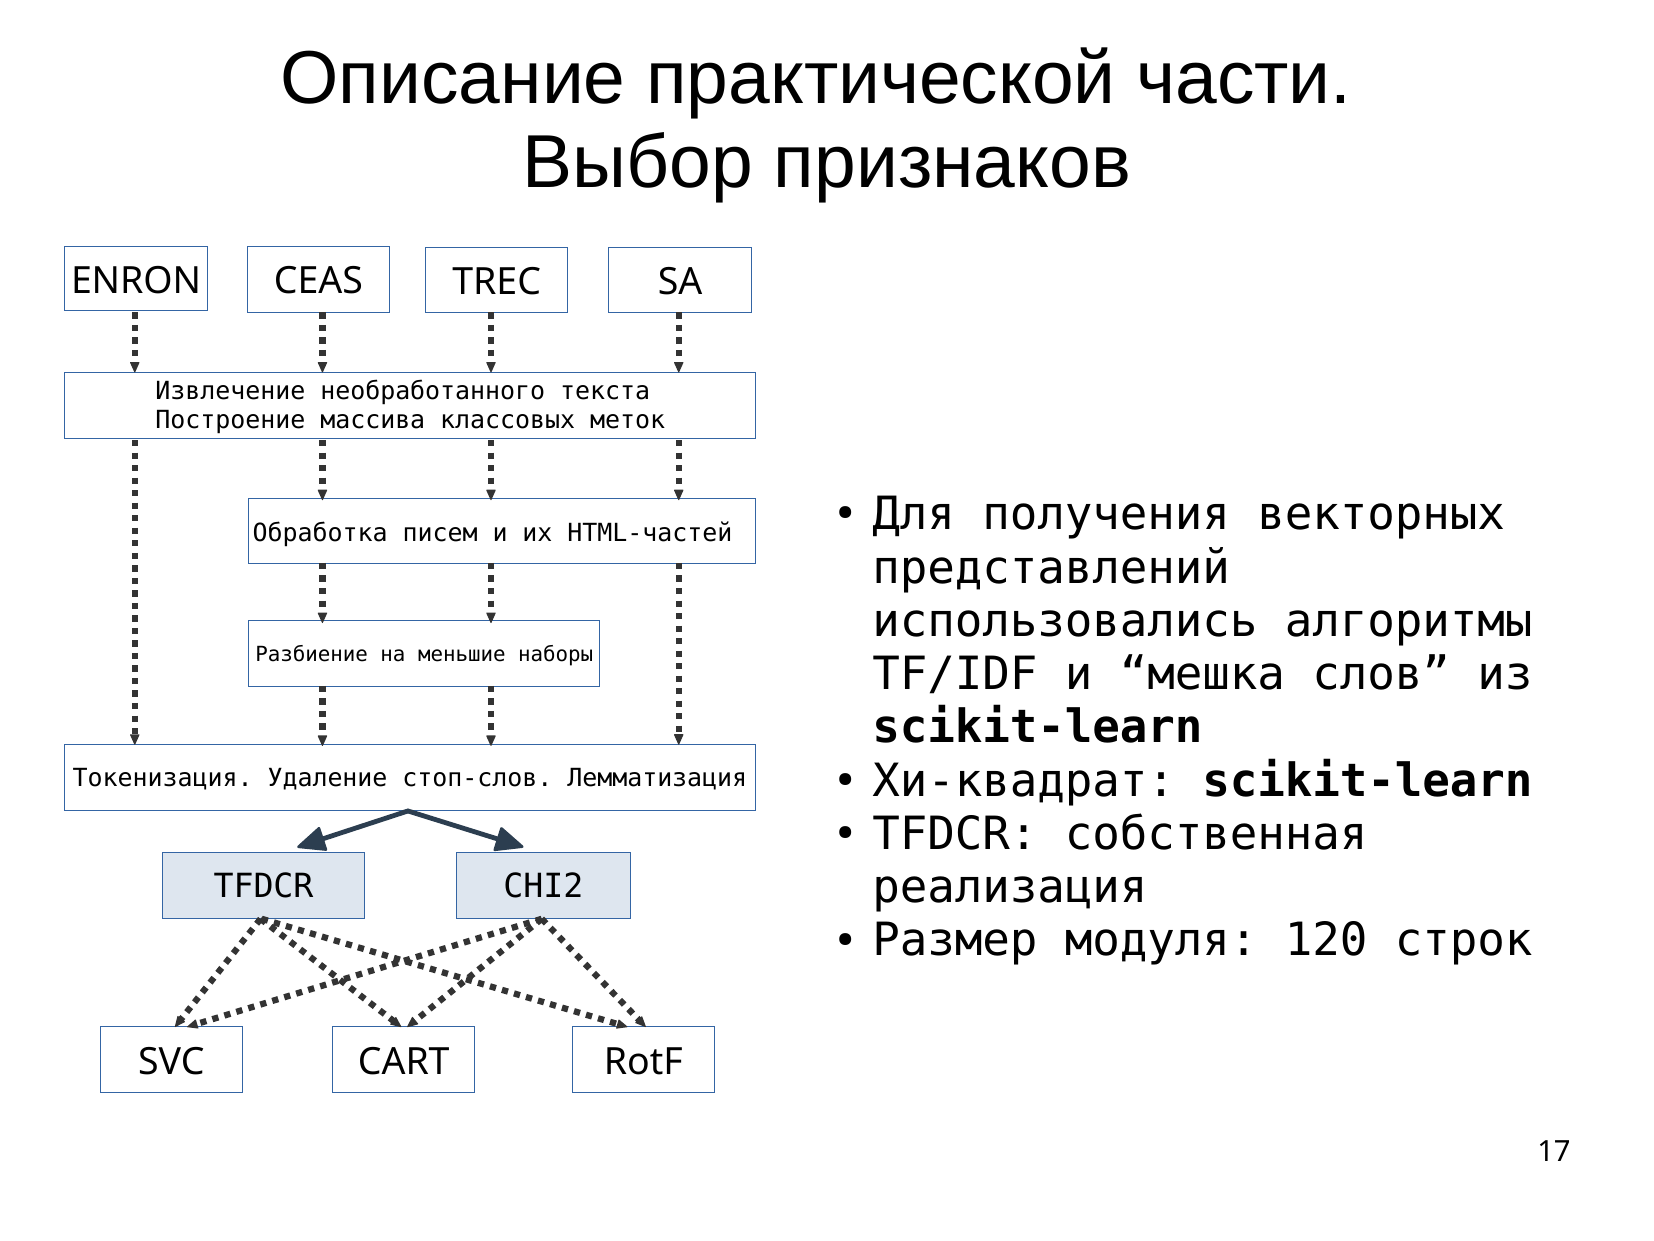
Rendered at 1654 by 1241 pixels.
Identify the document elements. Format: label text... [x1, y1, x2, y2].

text_box TFDCR [162, 852, 365, 919]
text_box SVC [100, 1026, 243, 1093]
text_box TREC [425, 247, 568, 313]
text_box ENRON [64, 246, 208, 311]
text_box CHI2 [456, 852, 631, 919]
text_box Токенизация. Удаление стоп-слов. Лемматизация [64, 744, 756, 811]
text_box Извлечение необработанного текста Построение массива классовых меток [64, 372, 756, 439]
text_box RotF [572, 1026, 715, 1093]
text_box CART [332, 1026, 475, 1093]
text_box Москва, 2020 г. [1286, 1140, 1654, 1193]
title Описание практической части. Выбор признаков [59, 46, 1596, 193]
text_box CEAS [247, 246, 390, 313]
text_box Для получения векторных представлений использовались алгоритмы TF/IDF и “мешка слов” из scikit-learn Хи-квадрат: scikit-learn TFDCR: собственная реализация Размер модуля: 120 строк [822, 479, 1603, 1028]
text_box Разбиение на меньшие наборы [248, 620, 600, 687]
text_box SA [608, 247, 752, 313]
text_box Обработка писем и их HTML-частей [248, 498, 756, 564]
